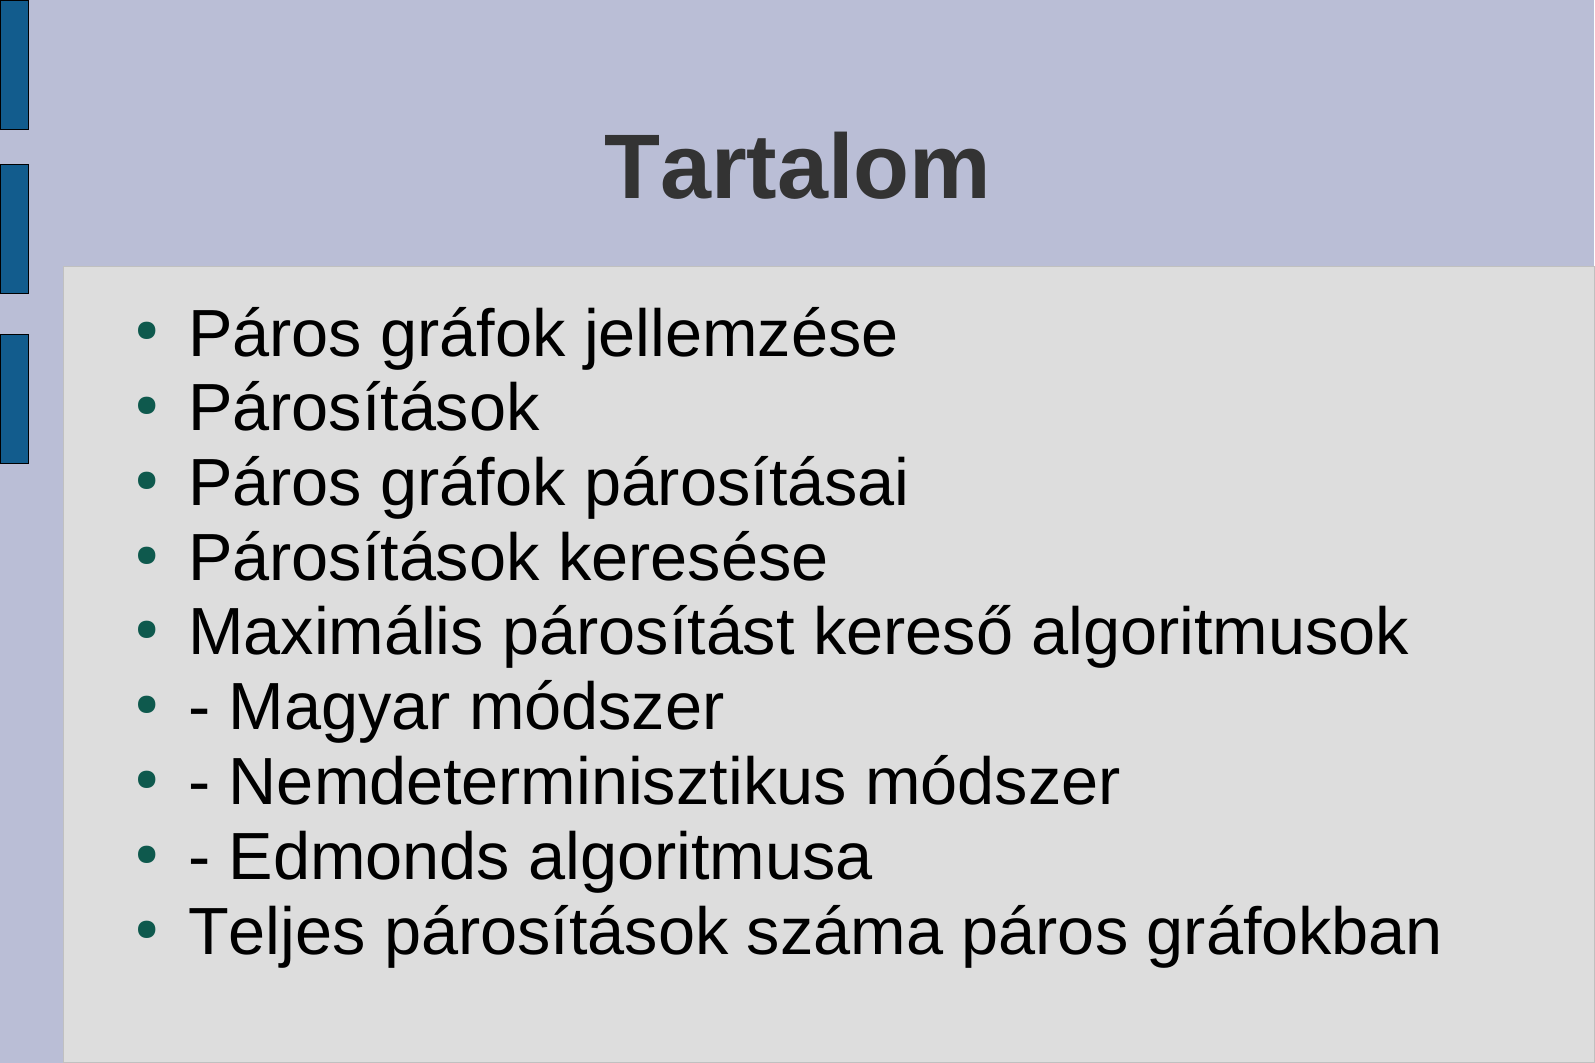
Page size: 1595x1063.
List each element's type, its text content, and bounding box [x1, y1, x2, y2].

list Páros gráfok jellemzése Párosítások Páros gráfok párosításai Párosítások keresése Maximális párosítást kereső algoritmusok - Magyar módszer - Nemdeterminisztikus módszer - Edmonds algoritmusa Teljes párosítások száma páros gráfokban [117, 295, 1479, 998]
title Tartalom [117, 78, 1479, 256]
